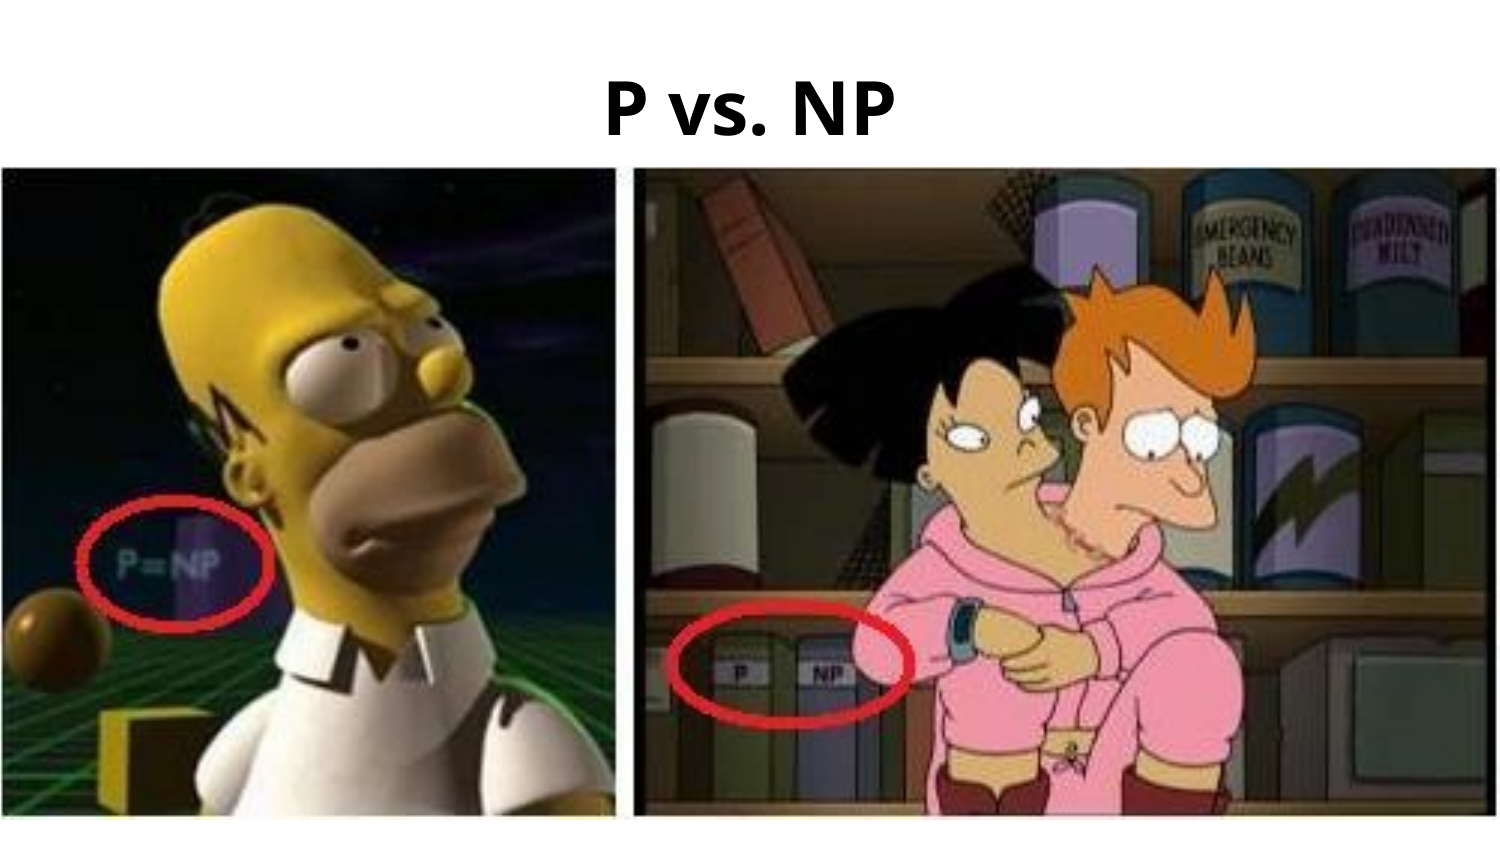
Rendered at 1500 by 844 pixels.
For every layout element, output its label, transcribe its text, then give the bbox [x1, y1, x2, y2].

picture [0, 166, 1500, 820]
title P vs. NP [51, 45, 1449, 166]
